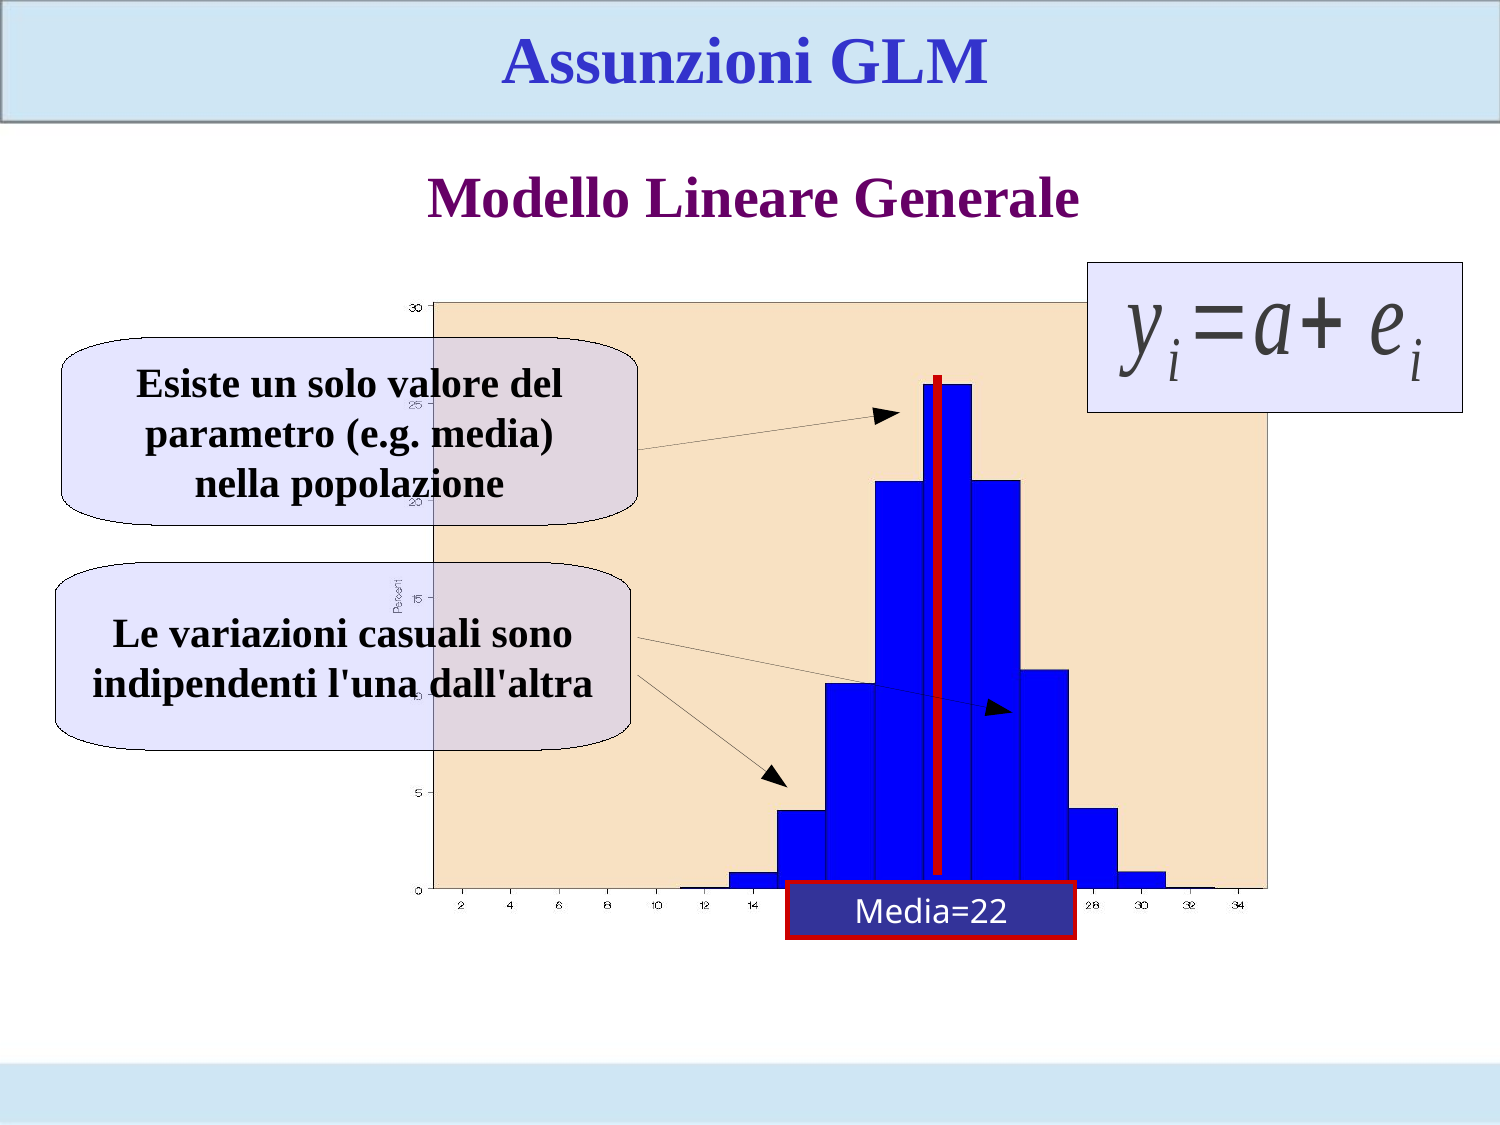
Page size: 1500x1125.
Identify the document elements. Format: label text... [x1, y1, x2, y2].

picture [0, 0, 1500, 1125]
chart [1096, 261, 1441, 395]
text_box Esiste un solo valore del parametro (e.g. media) nella popolazione [61, 337, 638, 526]
text_box Media=22 [787, 882, 1075, 938]
text_box Le variazioni casuali sono indipendenti l'una dall'altra [55, 562, 631, 751]
title Assunzioni GLM [214, 9, 1278, 105]
text_box [1087, 262, 1463, 413]
text_box Modello Lineare Generale [412, 151, 1096, 238]
